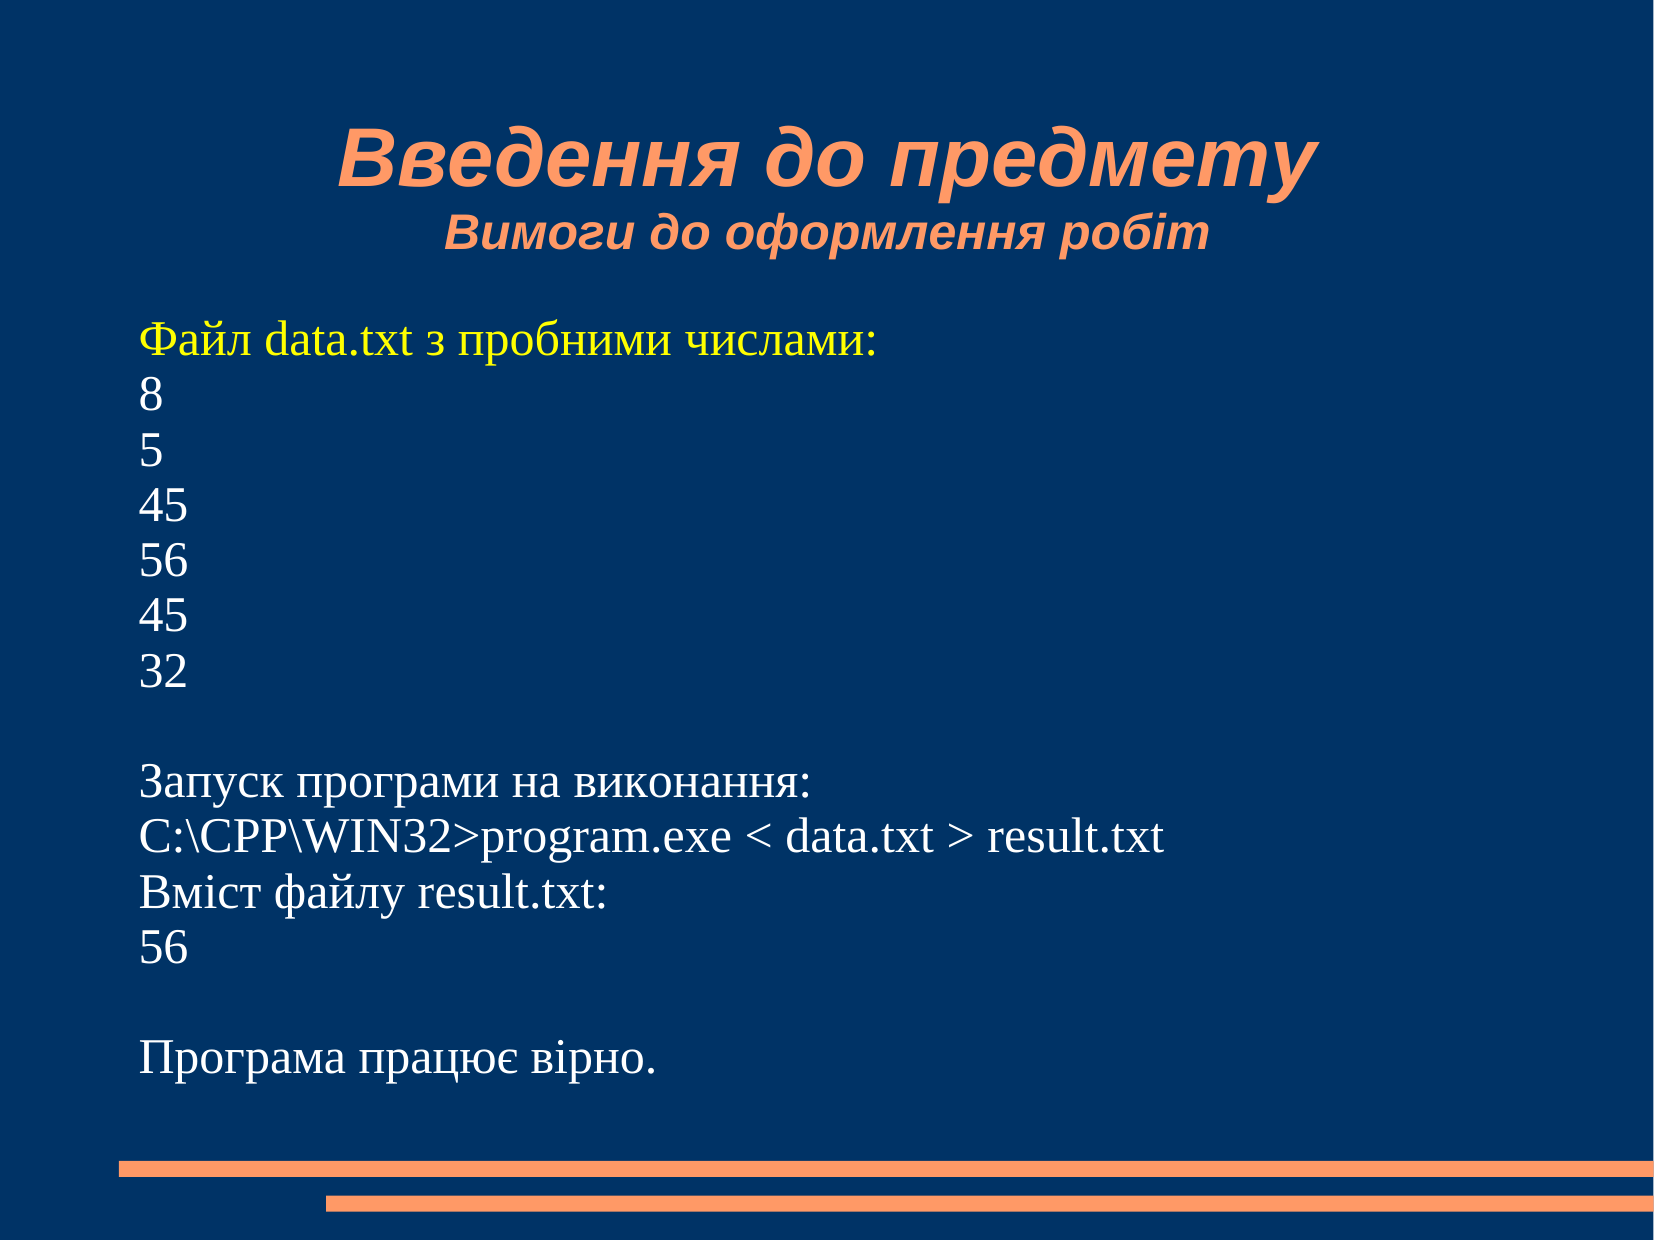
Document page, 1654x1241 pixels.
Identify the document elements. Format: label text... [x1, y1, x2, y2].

title Введення до предмету Вимоги до оформлення робіт [121, 46, 1534, 325]
list Файл data.txt з пробними числами: 8 5 45 56 45 32 Запуск програми на виконання: C:\CPP\WIN32>program.exe < data.txt > result.txt Вміст файлу result.txt: 56 Програма працює вірно. [101, 310, 1541, 1121]
